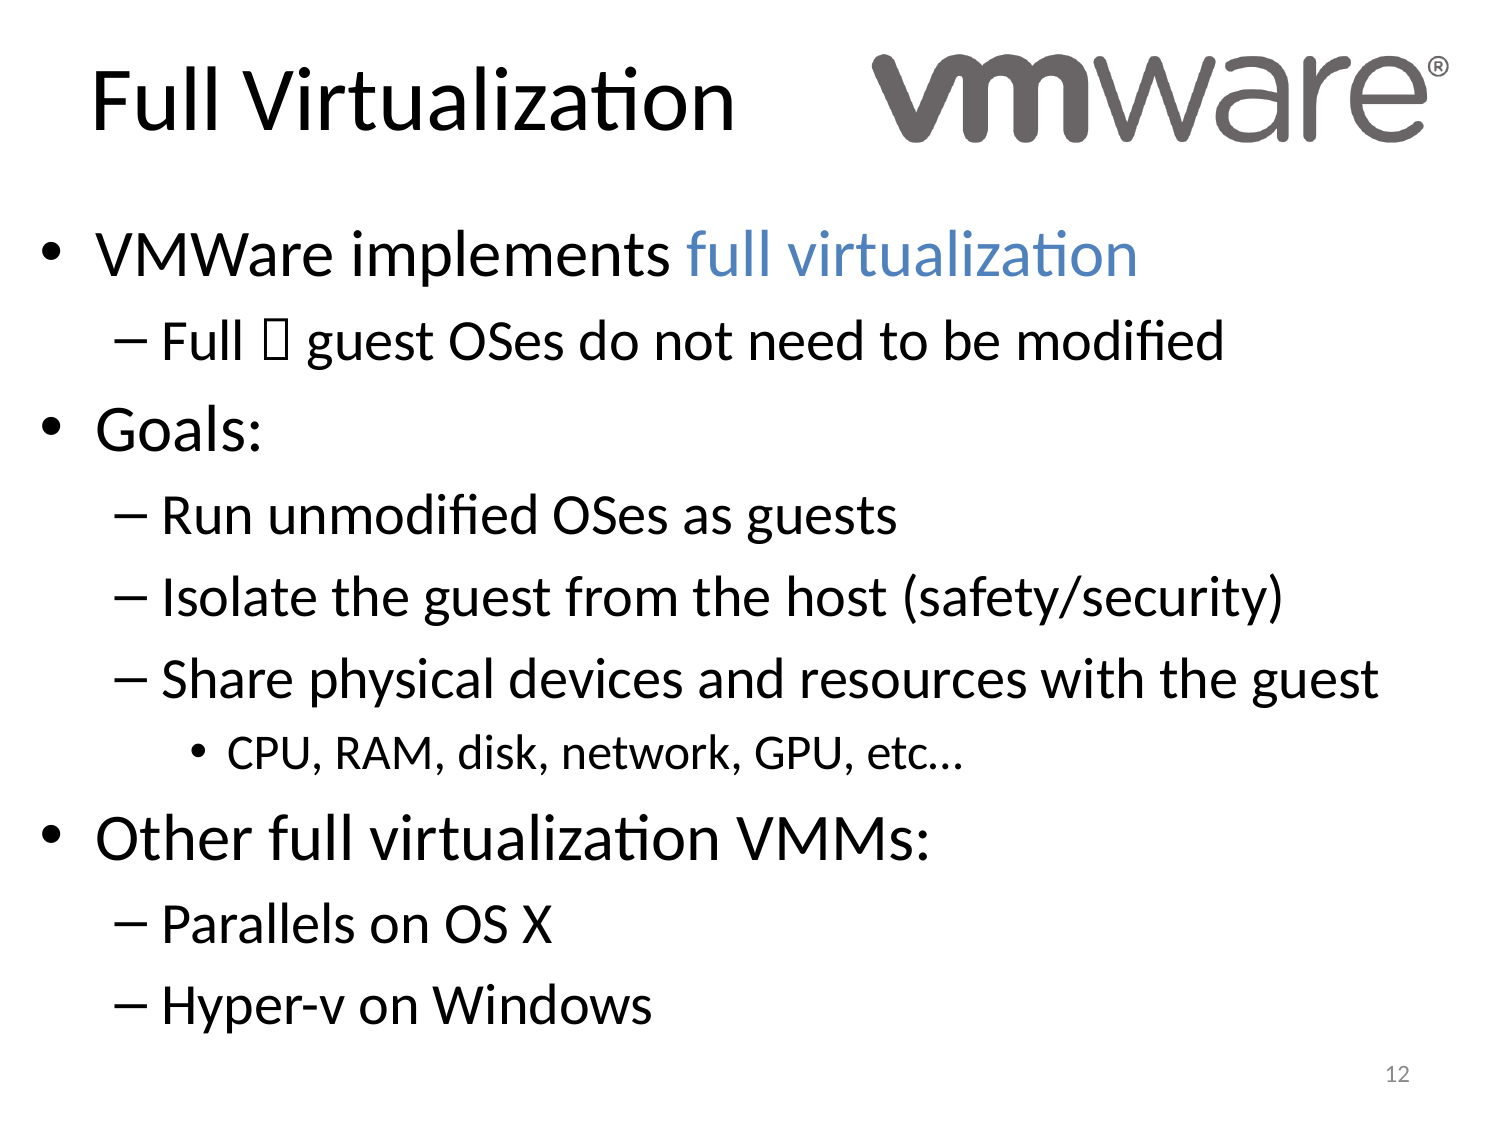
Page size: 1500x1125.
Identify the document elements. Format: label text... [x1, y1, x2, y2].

title Full Virtualization [75, 0, 863, 188]
slide_number <number> [1074, 1042, 1425, 1103]
list VMWare implements full virtualization Full  guest OSes do not need to be modified Goals: Run unmodified OSes as guests Isolate the guest from the host (safety/security) Share physical devices and resources with the guest CPU, RAM, disk, network, GPU, etc… Other full virtualization VMMs: Parallels on OS X Hyper-v on Windows [24, 202, 1500, 1084]
picture [866, 51, 1450, 147]
